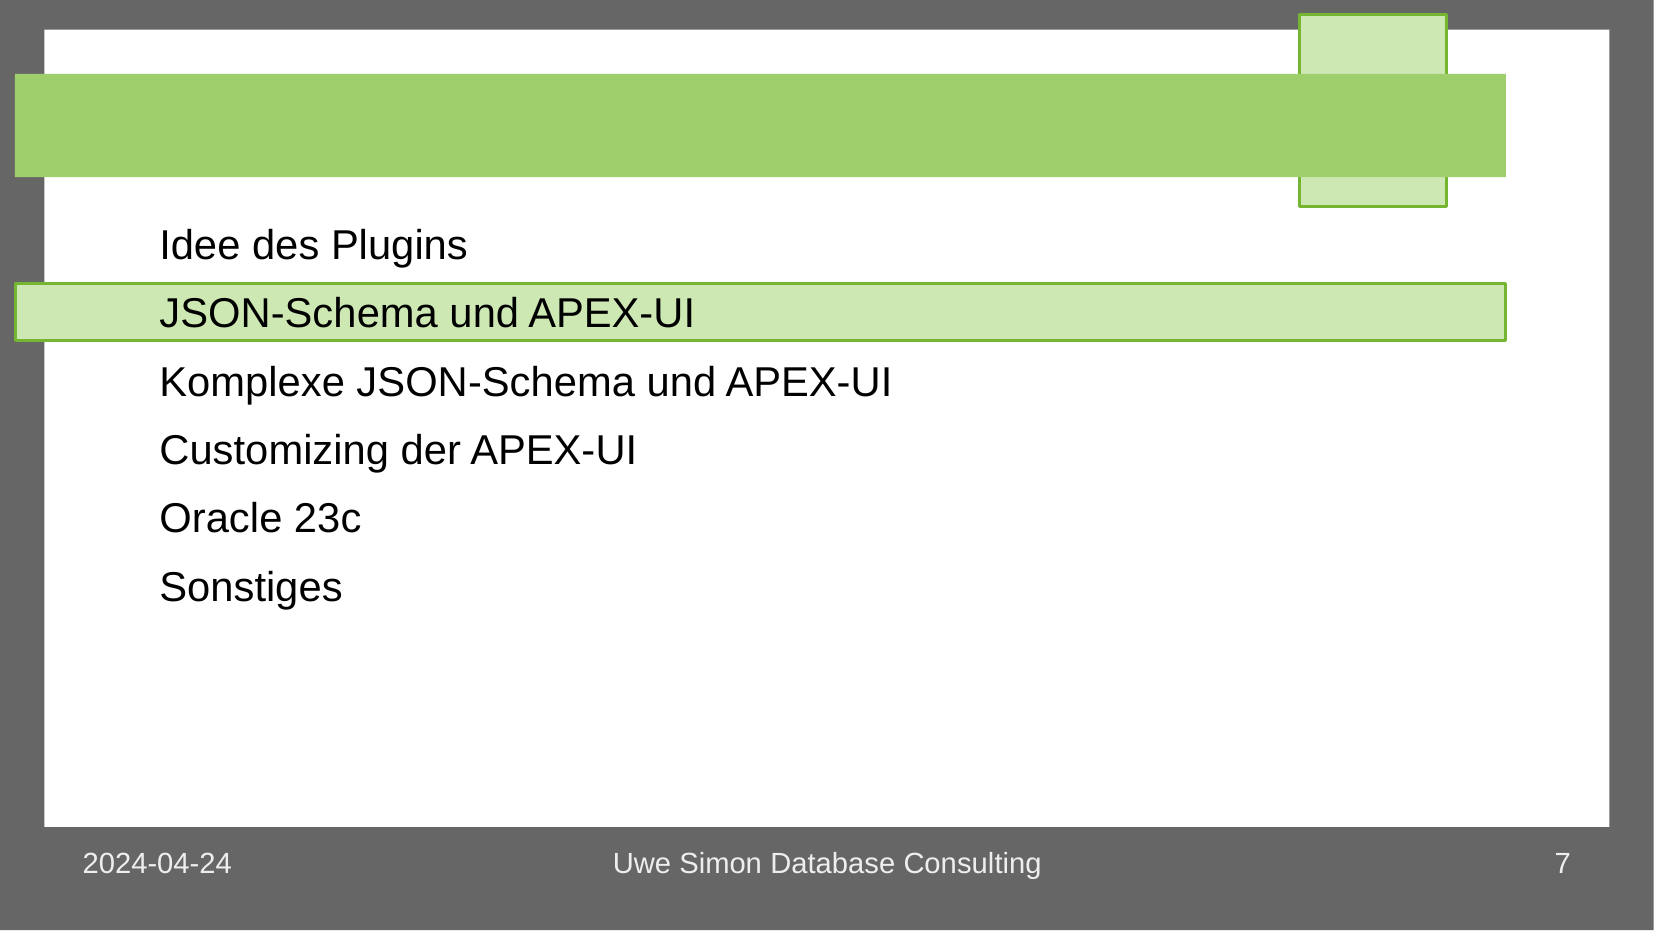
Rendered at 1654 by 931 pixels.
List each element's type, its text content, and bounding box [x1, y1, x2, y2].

list Idee des Plugins JSON-Schema und APEX-UI Komplexe JSON-Schema und APEX-UI Customizing der APEX-UI Oracle 23c Sonstiges [88, 221, 1565, 813]
text_box [15, 283, 88, 341]
